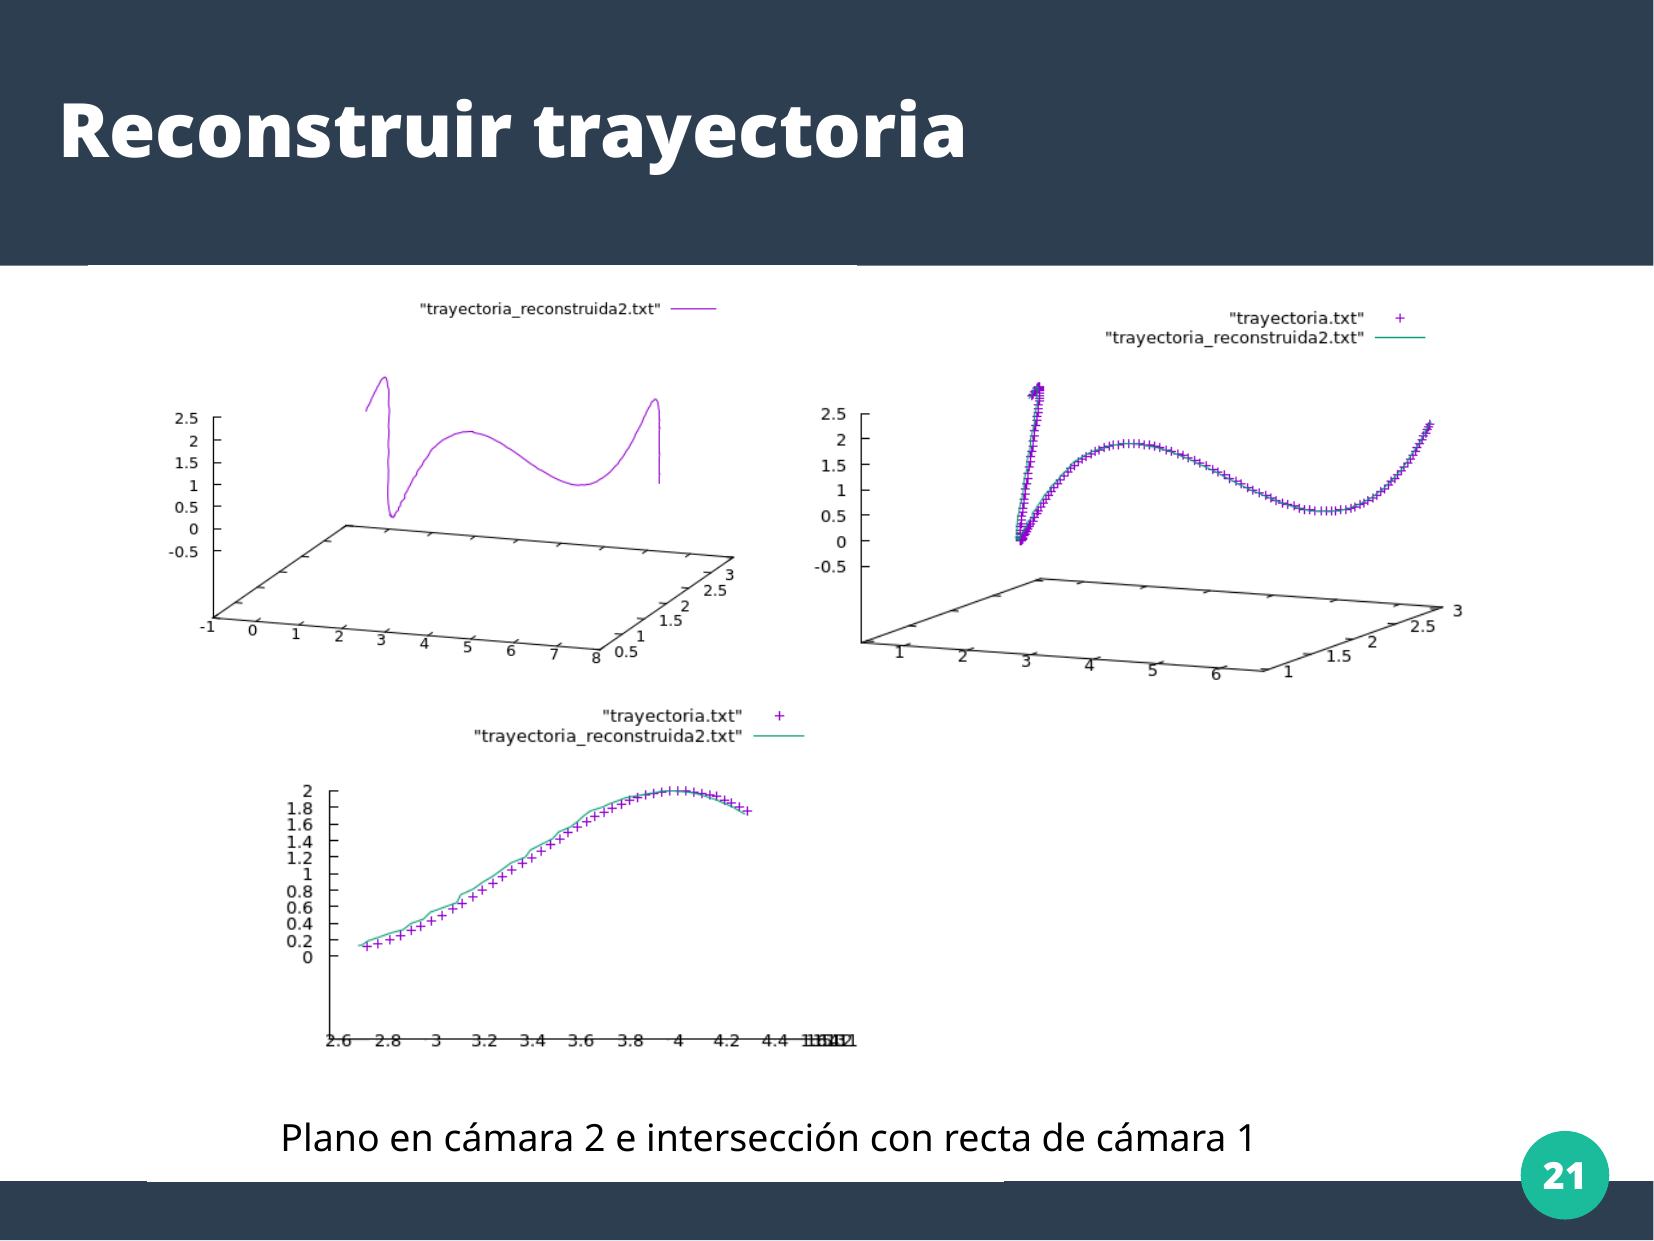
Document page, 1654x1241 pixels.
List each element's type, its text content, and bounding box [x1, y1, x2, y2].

picture [88, 265, 1565, 1182]
title Reconstruir trayectoria [59, 49, 1595, 207]
text_box Plano en cámara 2 e intersección con recta de cámara 1 [265, 1104, 1418, 1188]
